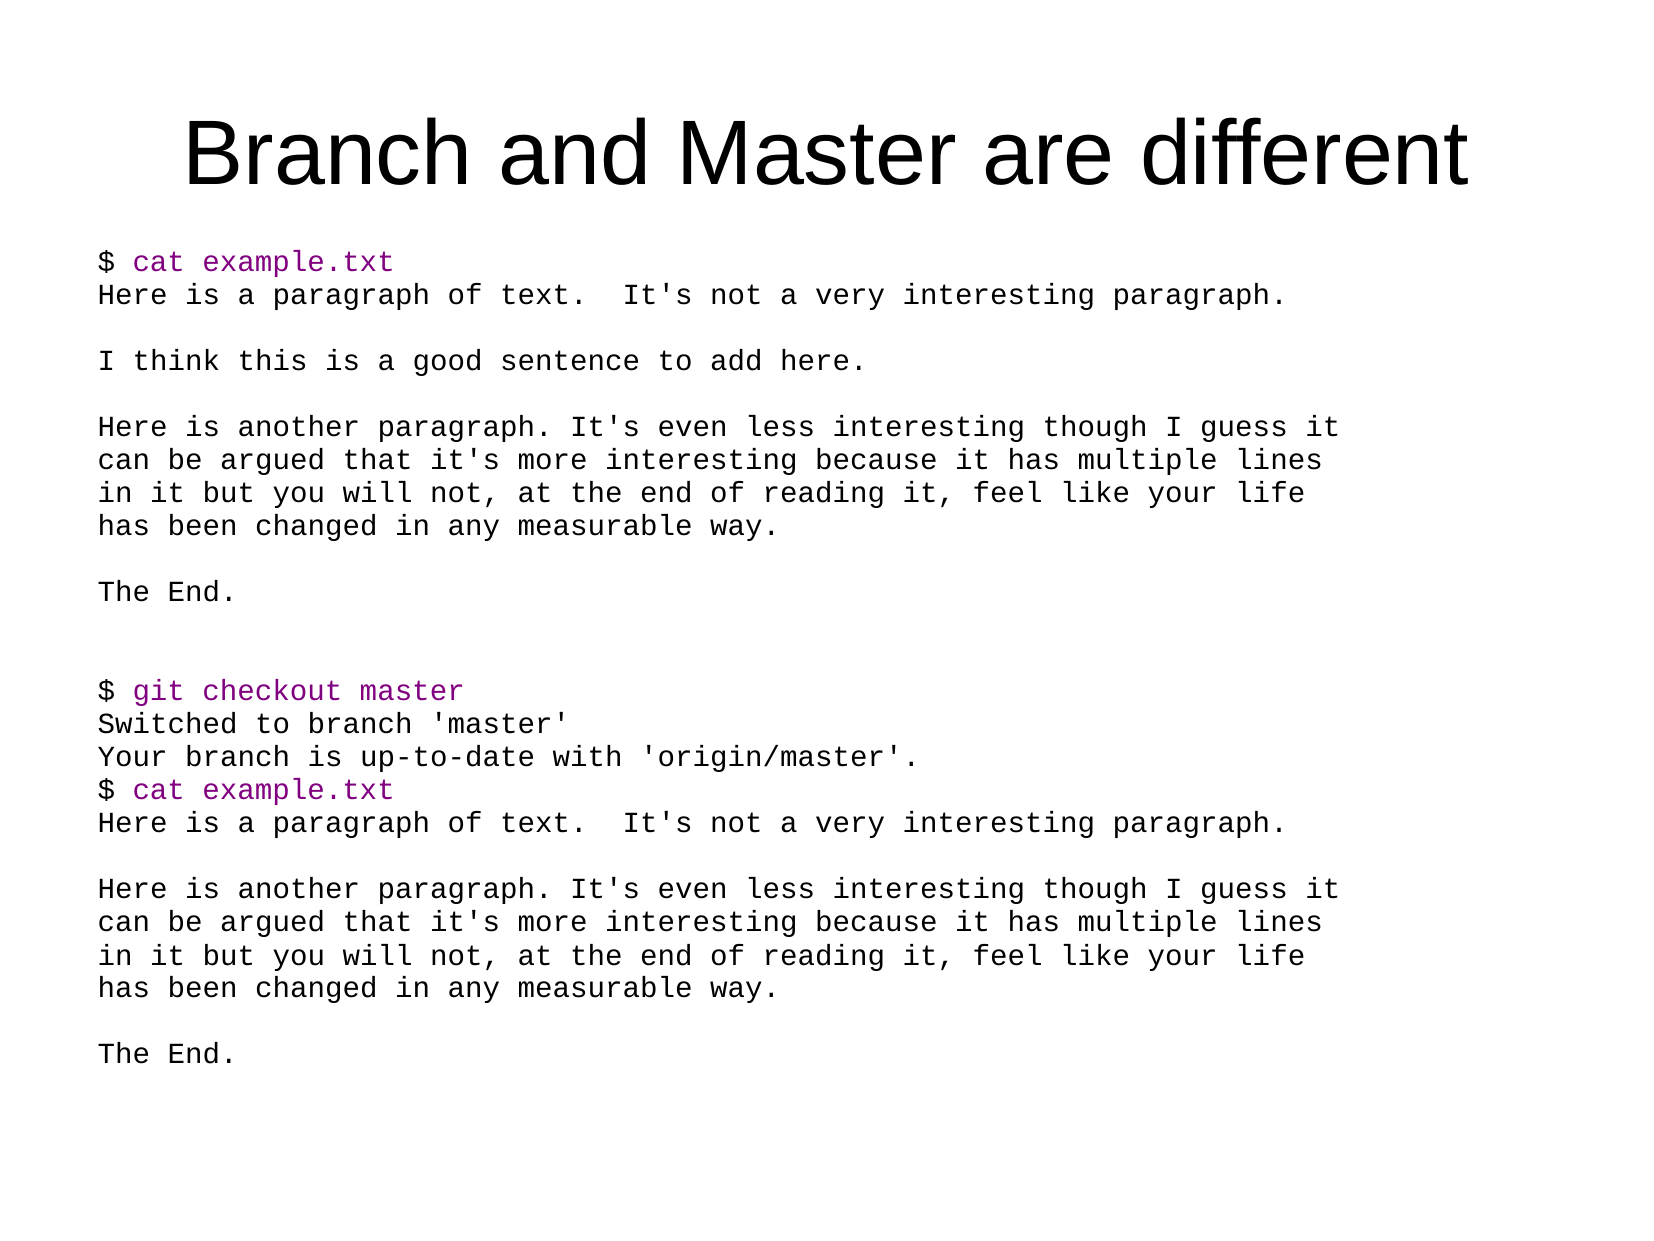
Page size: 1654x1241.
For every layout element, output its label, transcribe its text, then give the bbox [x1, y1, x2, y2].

title Branch and Master are different [82, 49, 1571, 240]
text_box $ cat example.txt Here is a paragraph of text. It's not a very interesting paragraph. I think this is a good sentence to add here. Here is another paragraph. It's even less interesting though I guess it can be argued that it's more interesting because it has multiple lines in it but you will not, at the end of reading it, feel like your life has been changed in any measurable way. The End. $ git checkout master Switched to branch 'master' Your branch is up-to-date with 'origin/master'. $ cat example.txt Here is a paragraph of text. It's not a very interesting paragraph. Here is another paragraph. It's even less interesting though I guess it can be argued that it's more interesting because it has multiple lines in it but you will not, at the end of reading it, feel like your life has been changed in any measurable way. The End. [82, 240, 1613, 1186]
